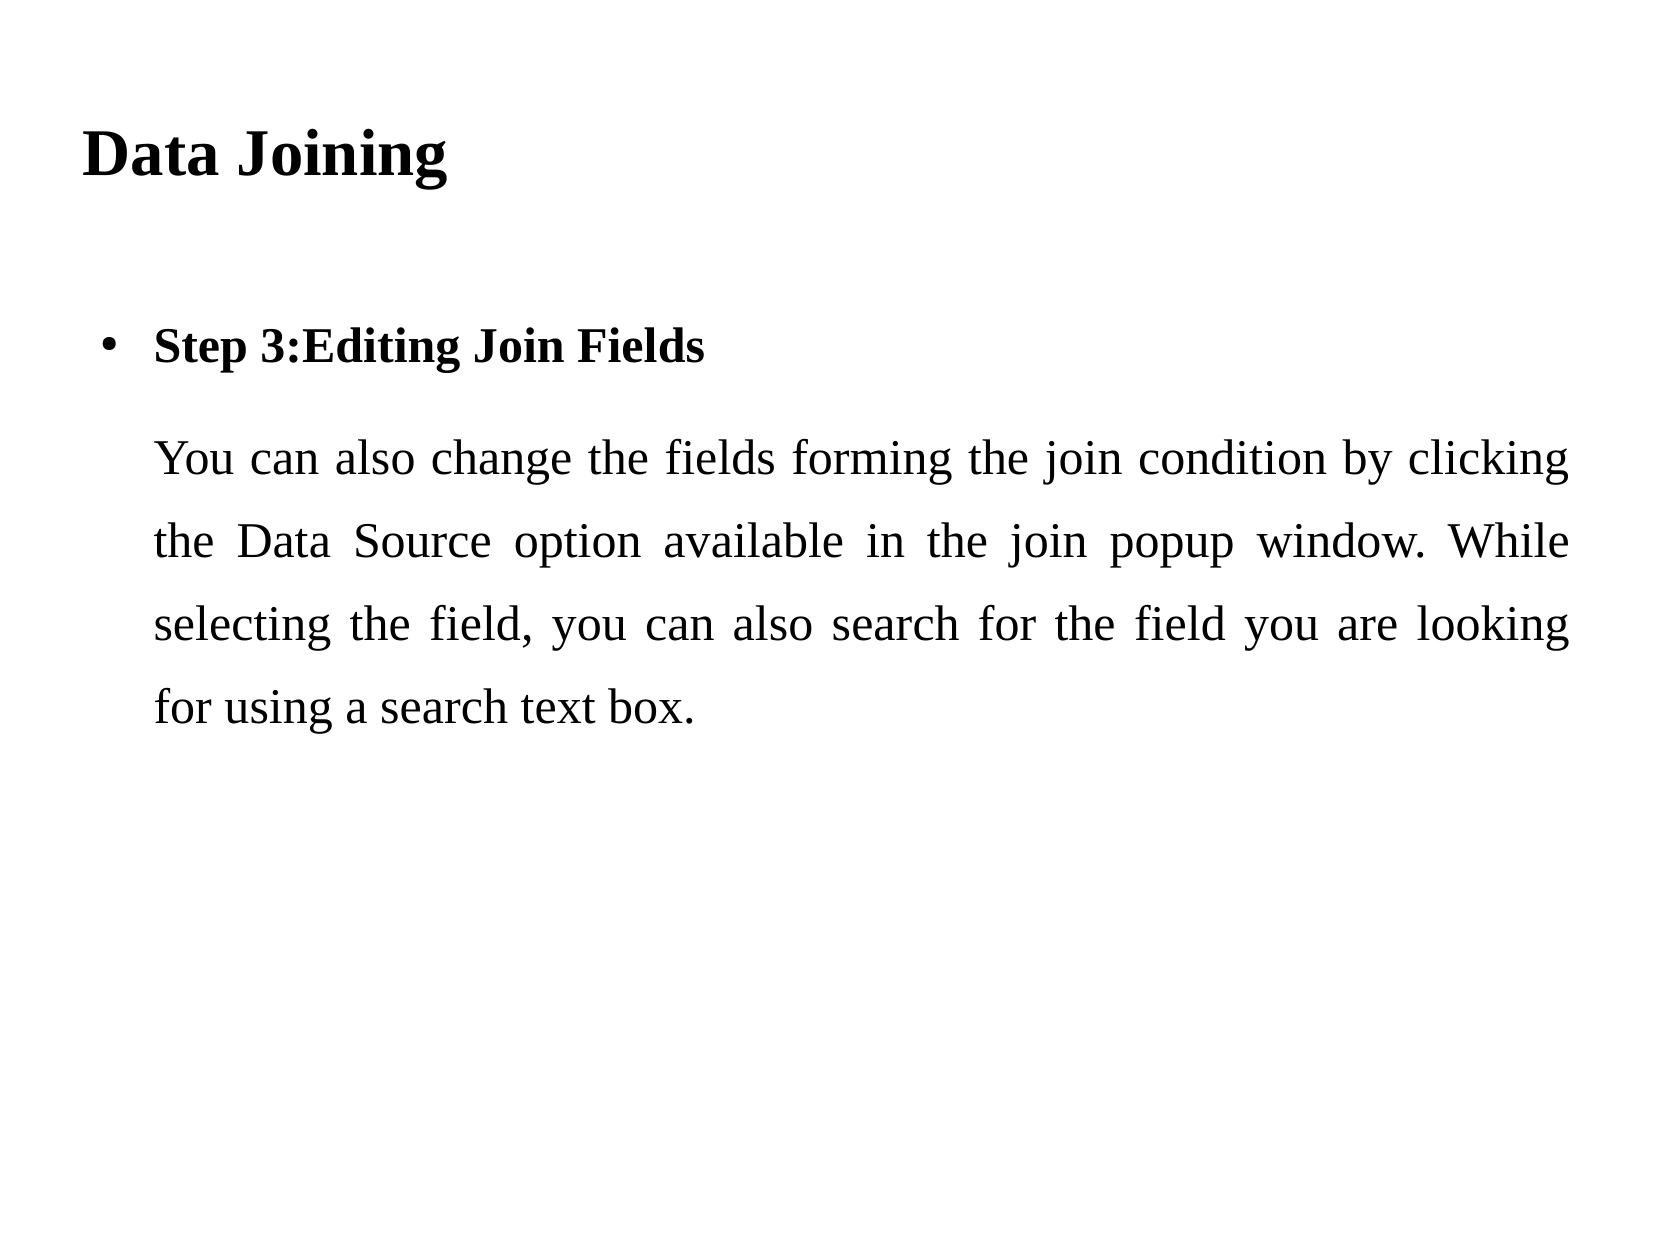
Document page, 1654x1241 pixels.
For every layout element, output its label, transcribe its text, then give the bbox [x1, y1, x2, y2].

title Data Joining [82, 49, 1571, 257]
list Step 3:Editing Join Fields You can also change the fields forming the join condition by clicking the Data Source option available in the join popup window. While selecting the field, you can also search for the field you are looking for using a search text box. [82, 290, 1571, 1010]
